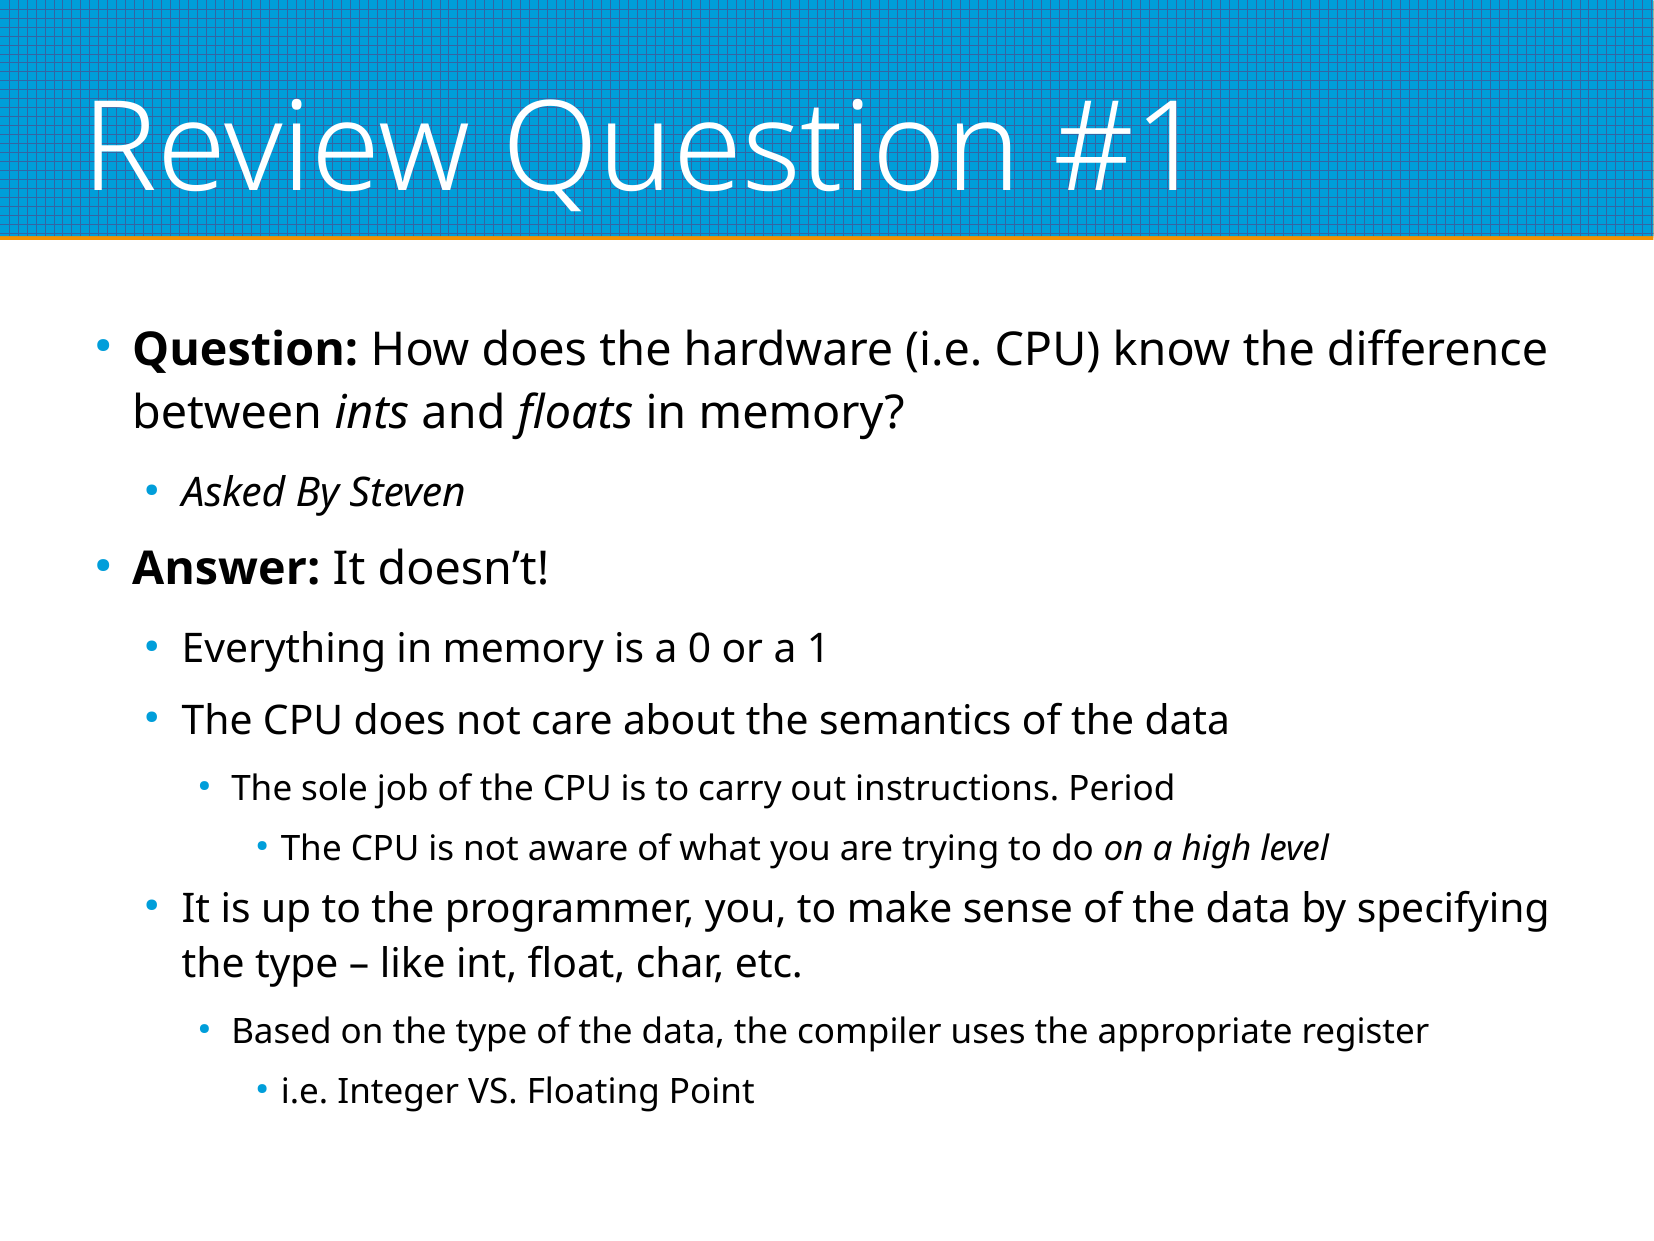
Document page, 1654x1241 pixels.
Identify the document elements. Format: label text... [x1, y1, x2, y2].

title Review Question #1 [82, 19, 1571, 227]
list Question: How does the hardware (i.e. CPU) know the difference between ints and floats in memory? Asked By Steven Answer: It doesn’t! Everything in memory is a 0 or a 1 The CPU does not care about the semantics of the data The sole job of the CPU is to carry out instructions. Period The CPU is not aware of what you are trying to do on a high level It is up to the programmer, you, to make sense of the data by specifying the type – like int, float, char, etc. Based on the type of the data, the compiler uses the appropriate register i.e. Integer VS. Floating Point [82, 314, 1563, 1123]
